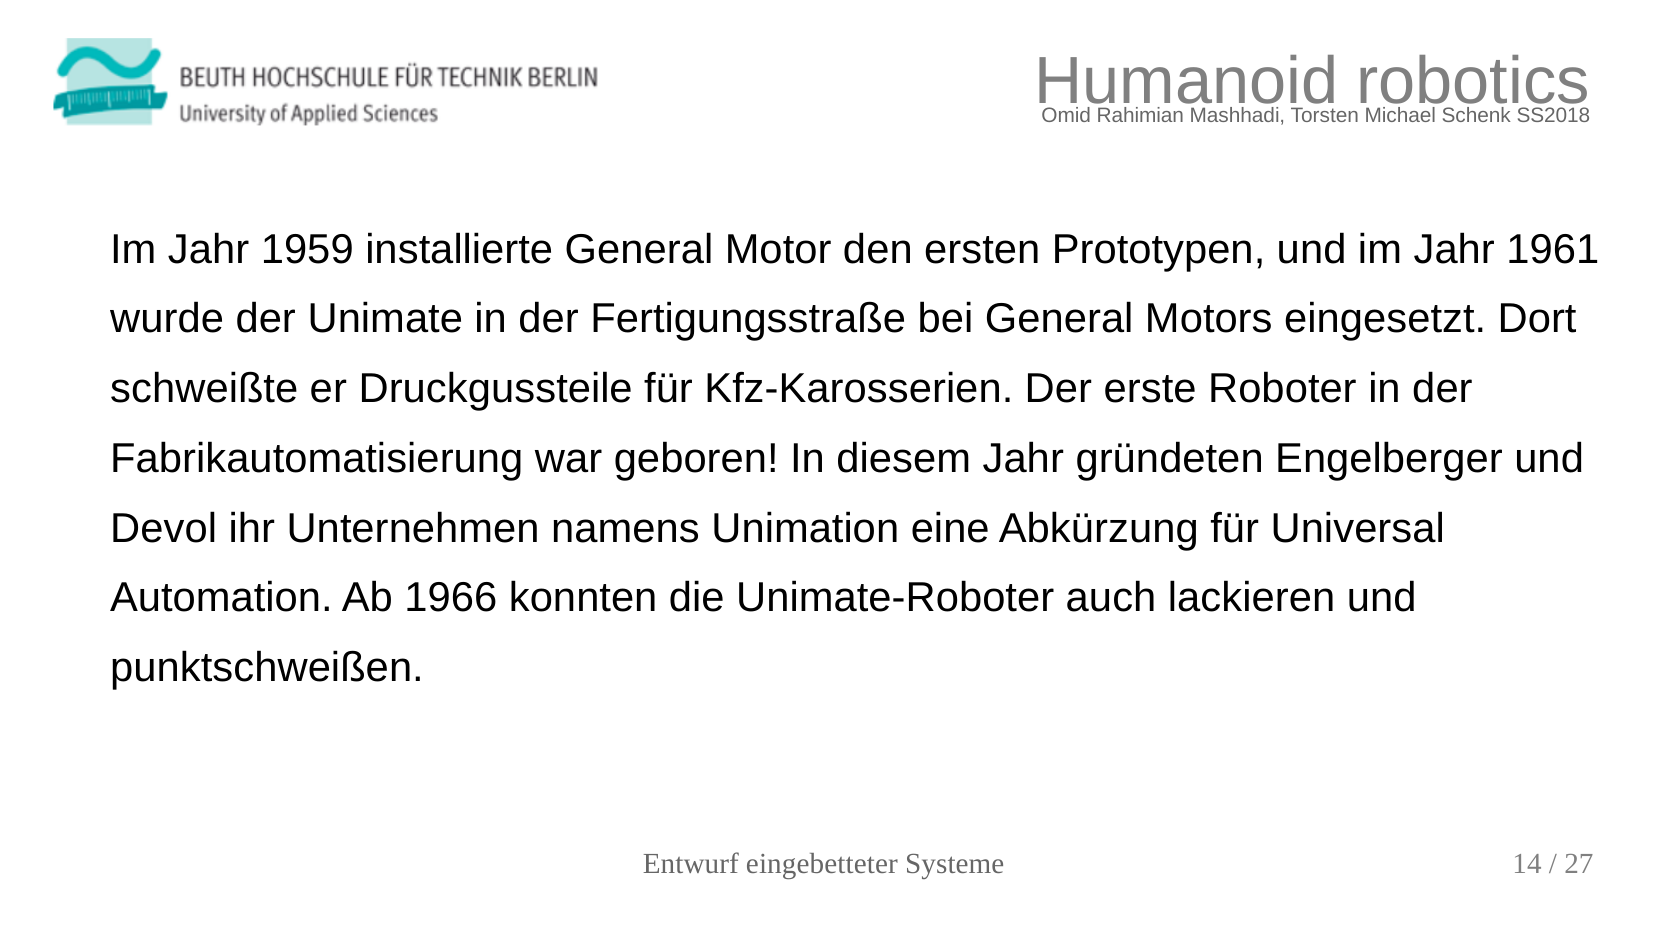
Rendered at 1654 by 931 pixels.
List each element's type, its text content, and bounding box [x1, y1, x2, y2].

picture [15, 29, 661, 145]
text_box Im Jahr 1959 installierte General Motor den ersten Prototypen, und im Jahr 1961 wurde der Unimate in der Fertigungsstraße bei General Motors eingesetzt. Dort schweißte er Druckgussteile für Kfz-Karosserien. Der erste Roboter in der Fabrikautomatisierung war geboren! In diesem Jahr gründeten Engelberger und Devol ihr Unternehmen namens Unimation eine Abkürzung für Universal Automation. Ab 1966 konnten die Unimate-Roboter auch lackieren und punktschweißen. [60, 195, 1621, 736]
title [82, 12, 1571, 195]
text_box Omid Rahimian Mashhadi, Torsten Michael Schenk SS2018 [1026, 96, 1611, 151]
text_box Humanoid robotics [1020, 35, 1642, 126]
text_box / 27 [1526, 840, 1632, 888]
